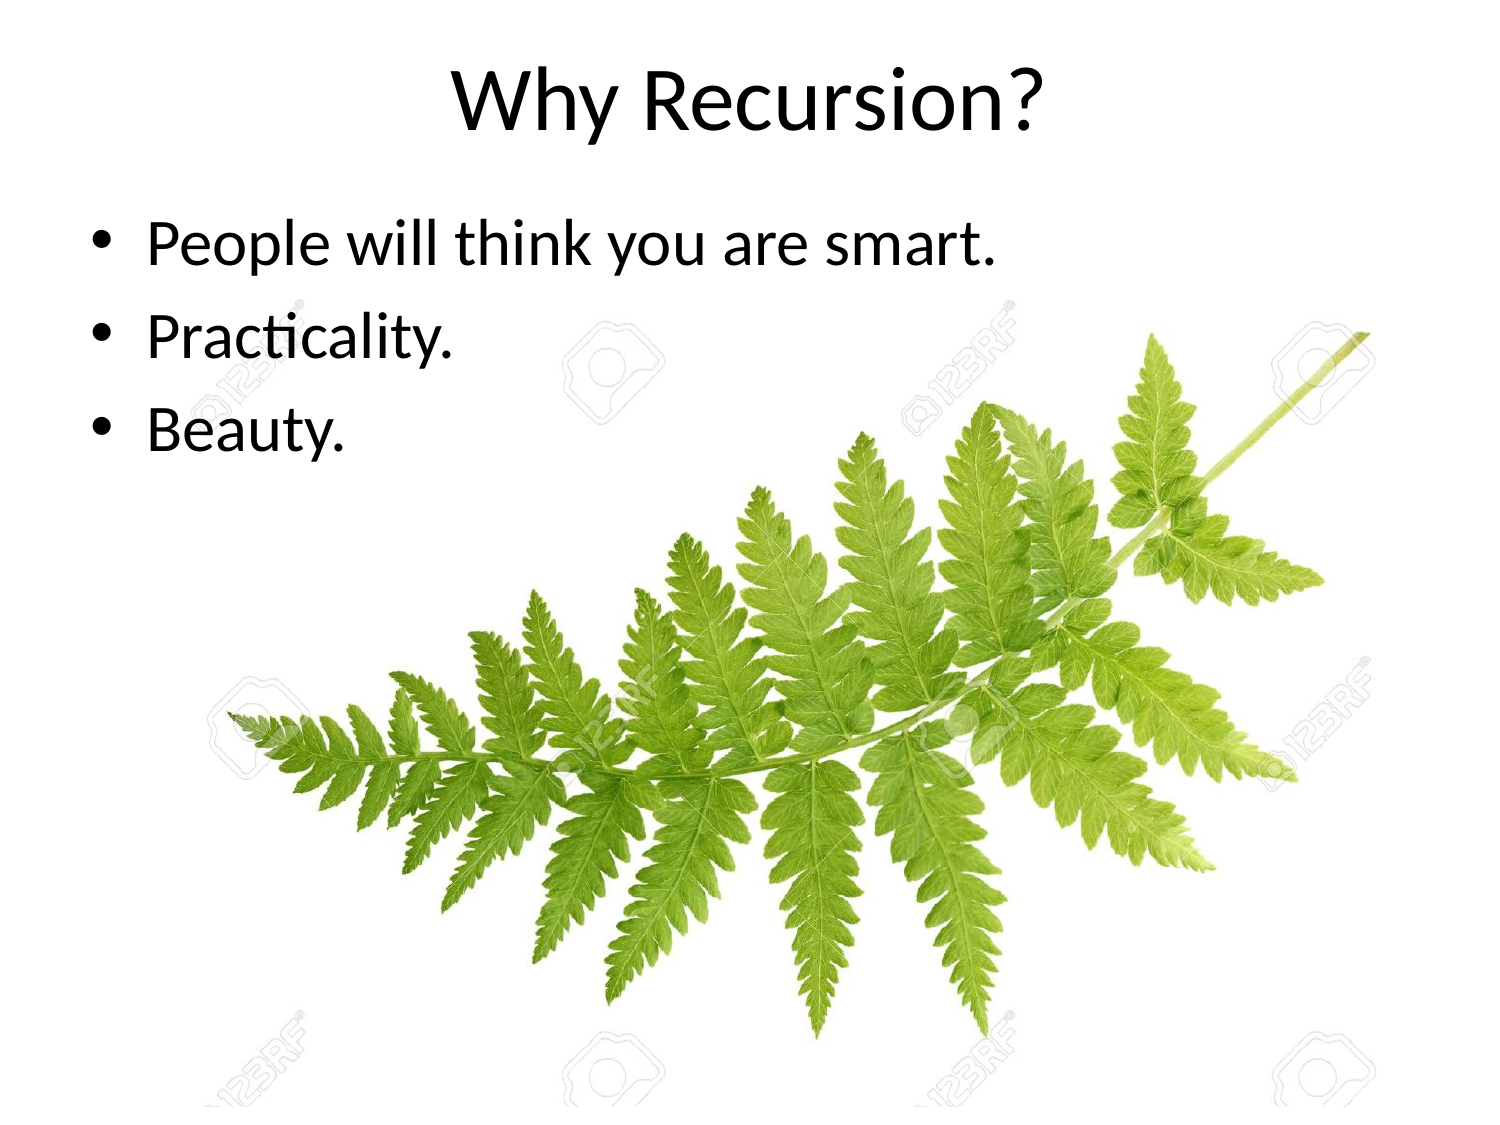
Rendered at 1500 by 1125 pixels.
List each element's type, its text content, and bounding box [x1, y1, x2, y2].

title Why Recursion? [75, 0, 1425, 188]
list People will think you are smart. Practicality. Beauty. [75, 190, 1425, 934]
picture [154, 934, 1411, 1107]
